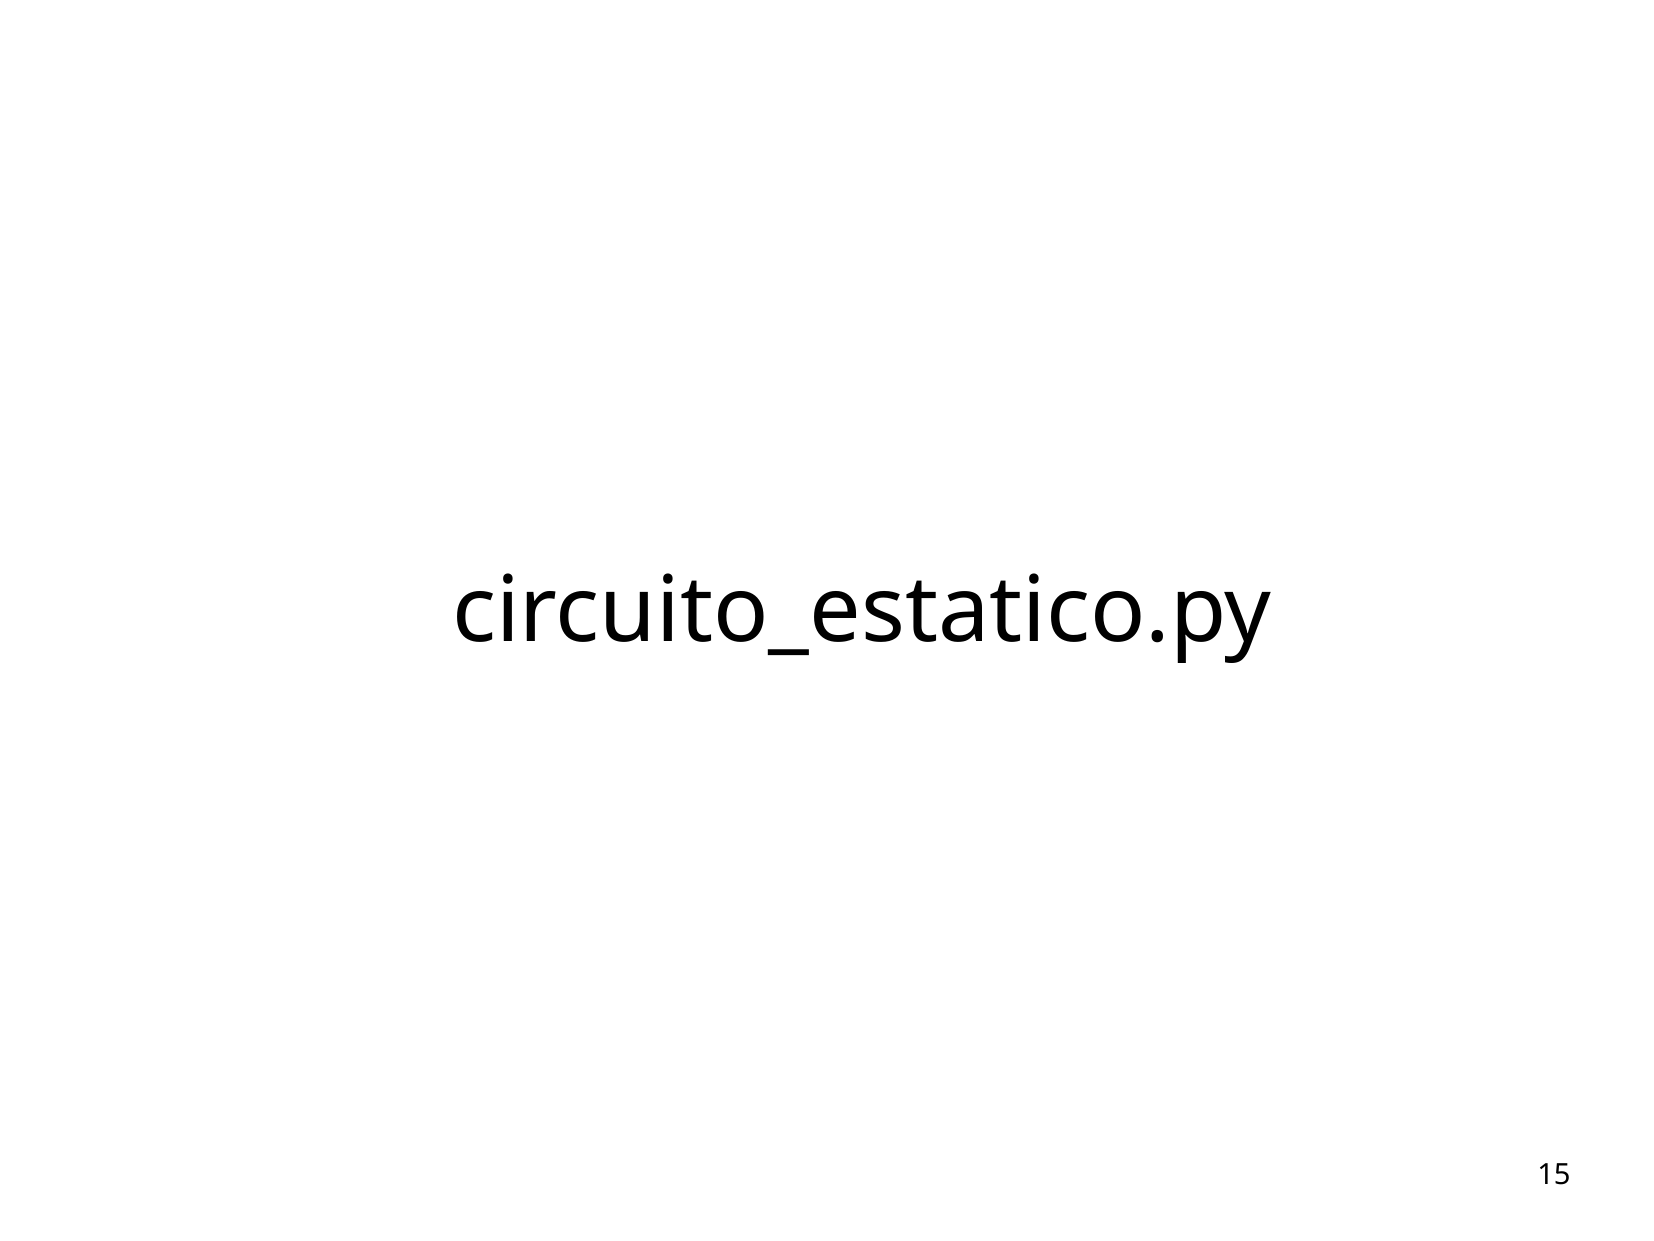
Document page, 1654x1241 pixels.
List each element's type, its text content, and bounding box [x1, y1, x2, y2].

list circuito_estatico.py [285, 543, 1369, 697]
